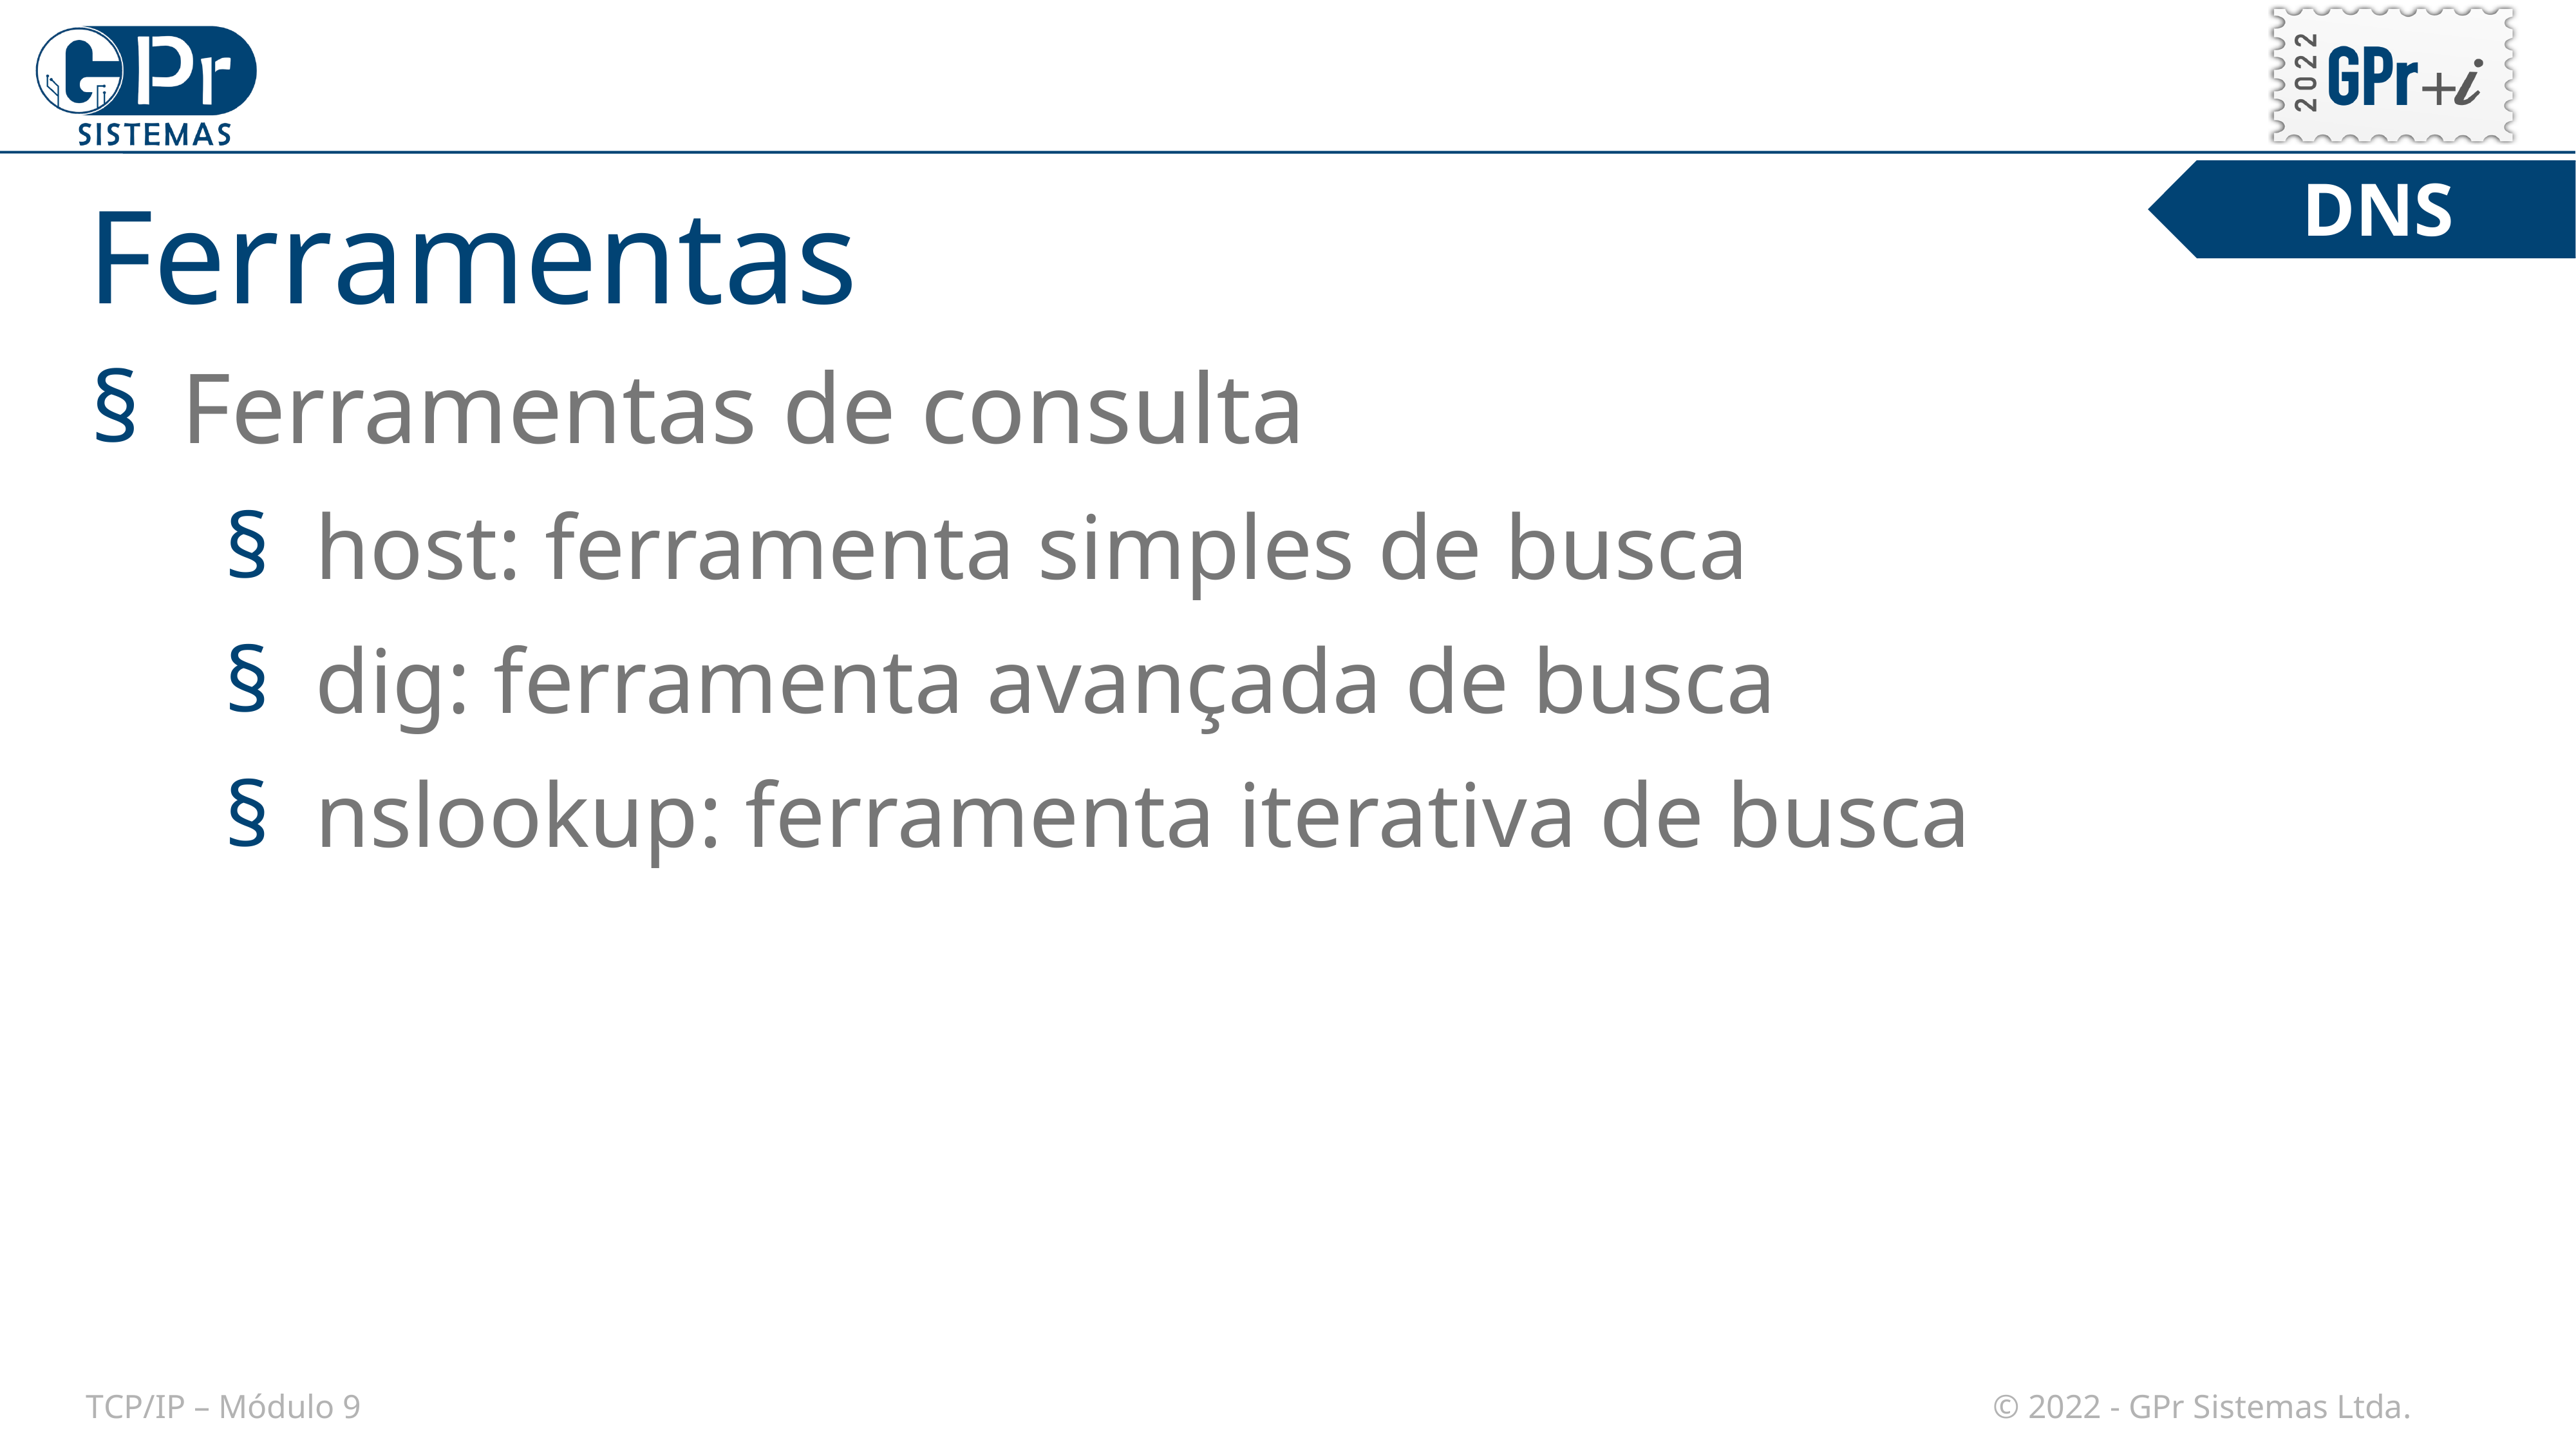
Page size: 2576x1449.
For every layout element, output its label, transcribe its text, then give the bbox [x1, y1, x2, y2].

picture [2268, 4, 2519, 145]
picture [34, 26, 257, 147]
list Ferramentas [81, 169, 2496, 343]
text_box DNS [2219, 157, 2537, 256]
text_box [2148, 160, 2576, 258]
list Ferramentas de consulta host: ferramenta simples de busca dig: ferramenta avançada de busca nslookup: ferramenta iterativa de busca [80, 319, 2496, 1382]
